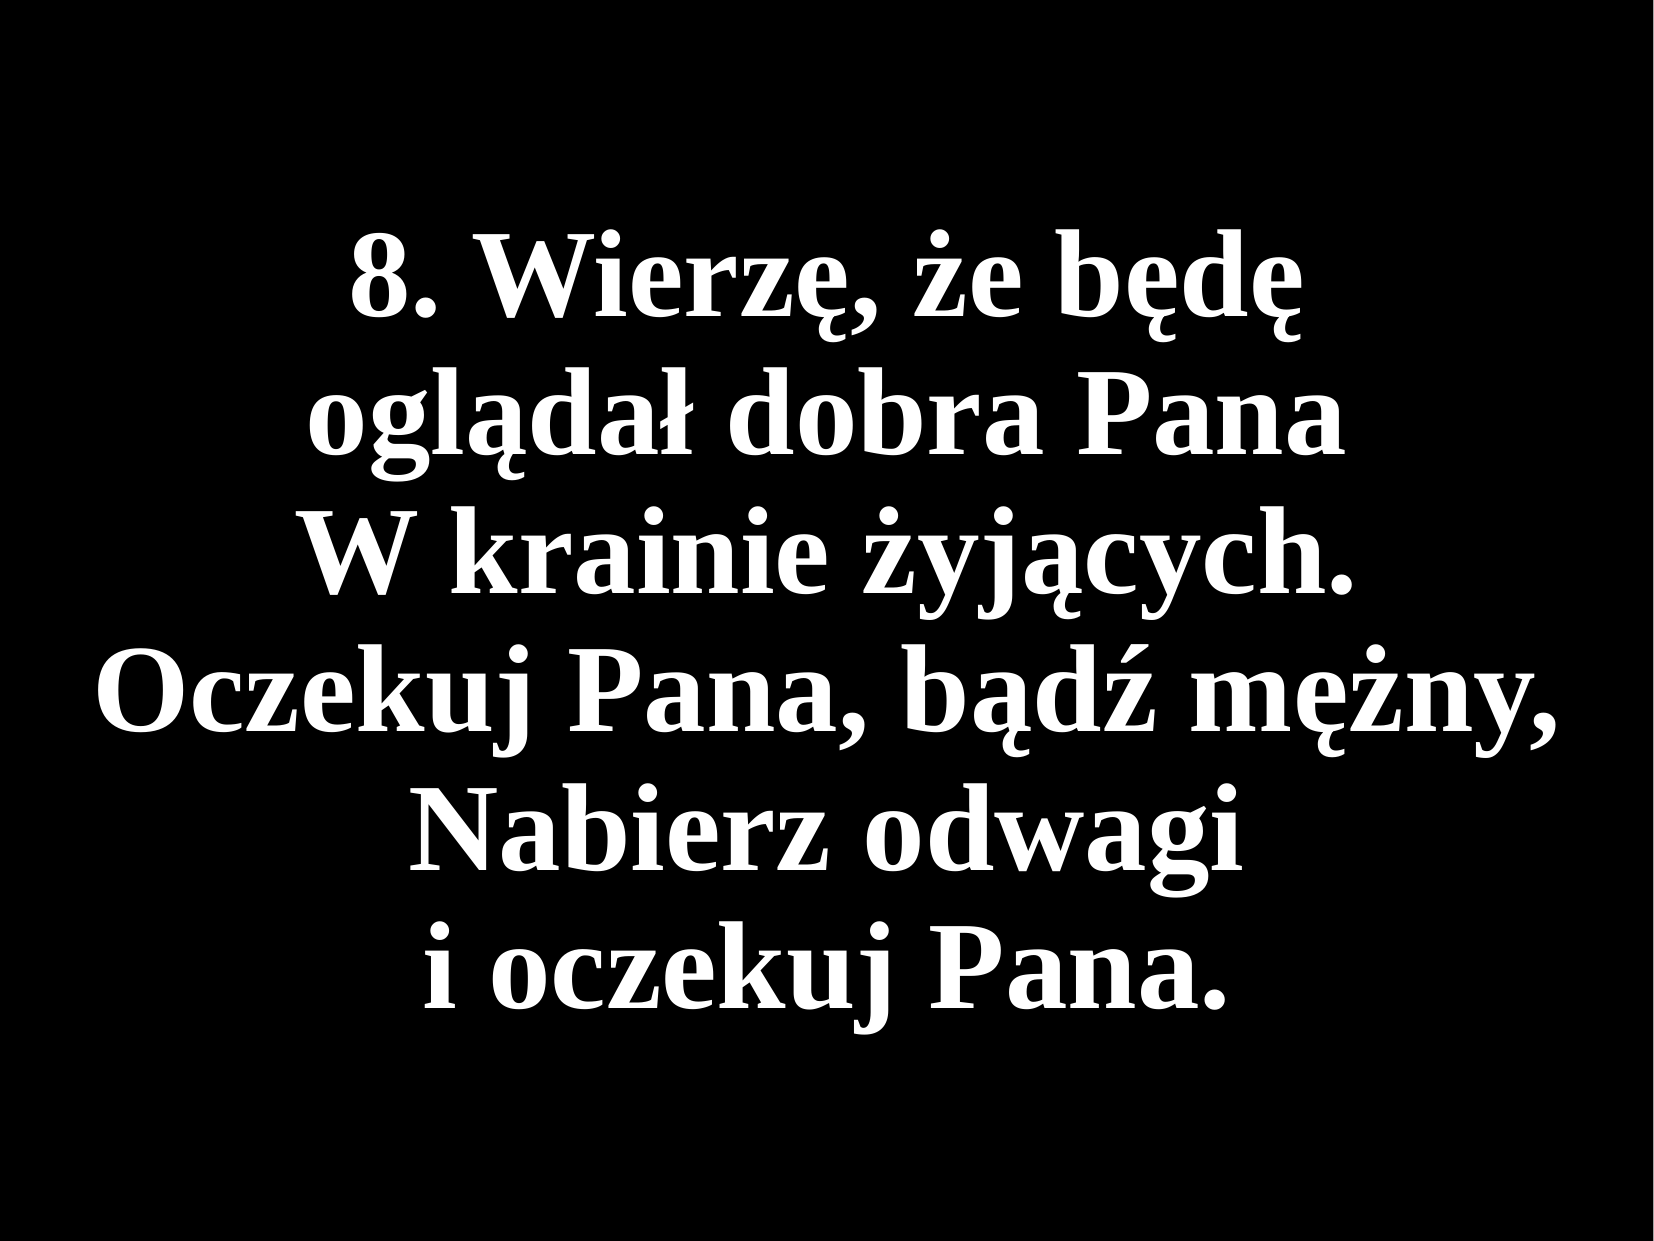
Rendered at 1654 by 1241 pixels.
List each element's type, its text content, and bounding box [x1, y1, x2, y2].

title 8. Wierzę, że będę oglądał dobra Pana W krainie żyjących. Oczekuj Pana, bądź mężny, Nabierz odwagi i oczekuj Pana. [0, 0, 1654, 1241]
